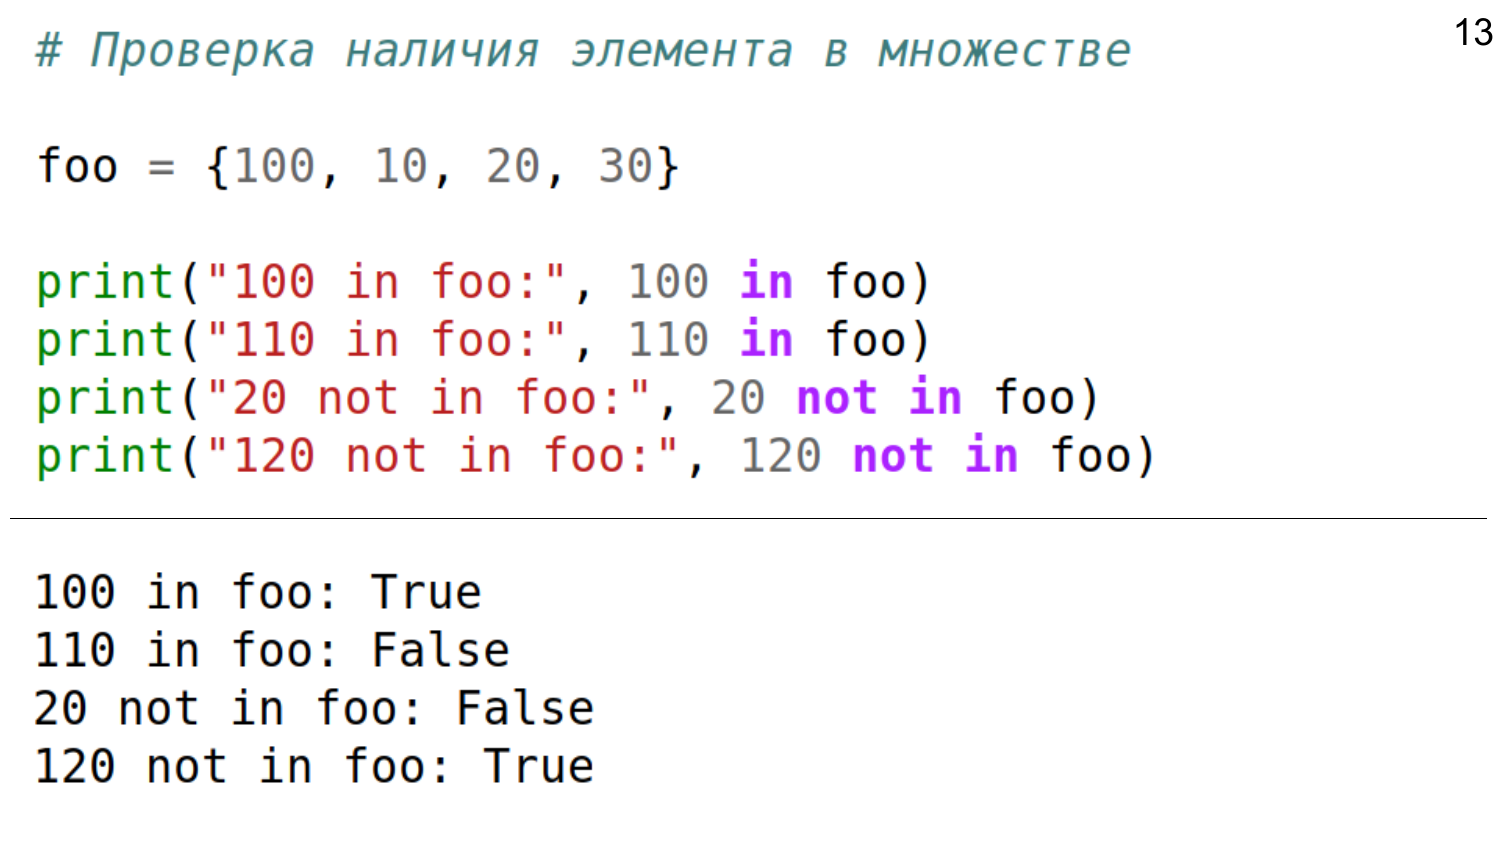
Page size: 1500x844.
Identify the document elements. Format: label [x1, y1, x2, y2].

picture [24, 18, 1167, 497]
picture [23, 557, 611, 801]
